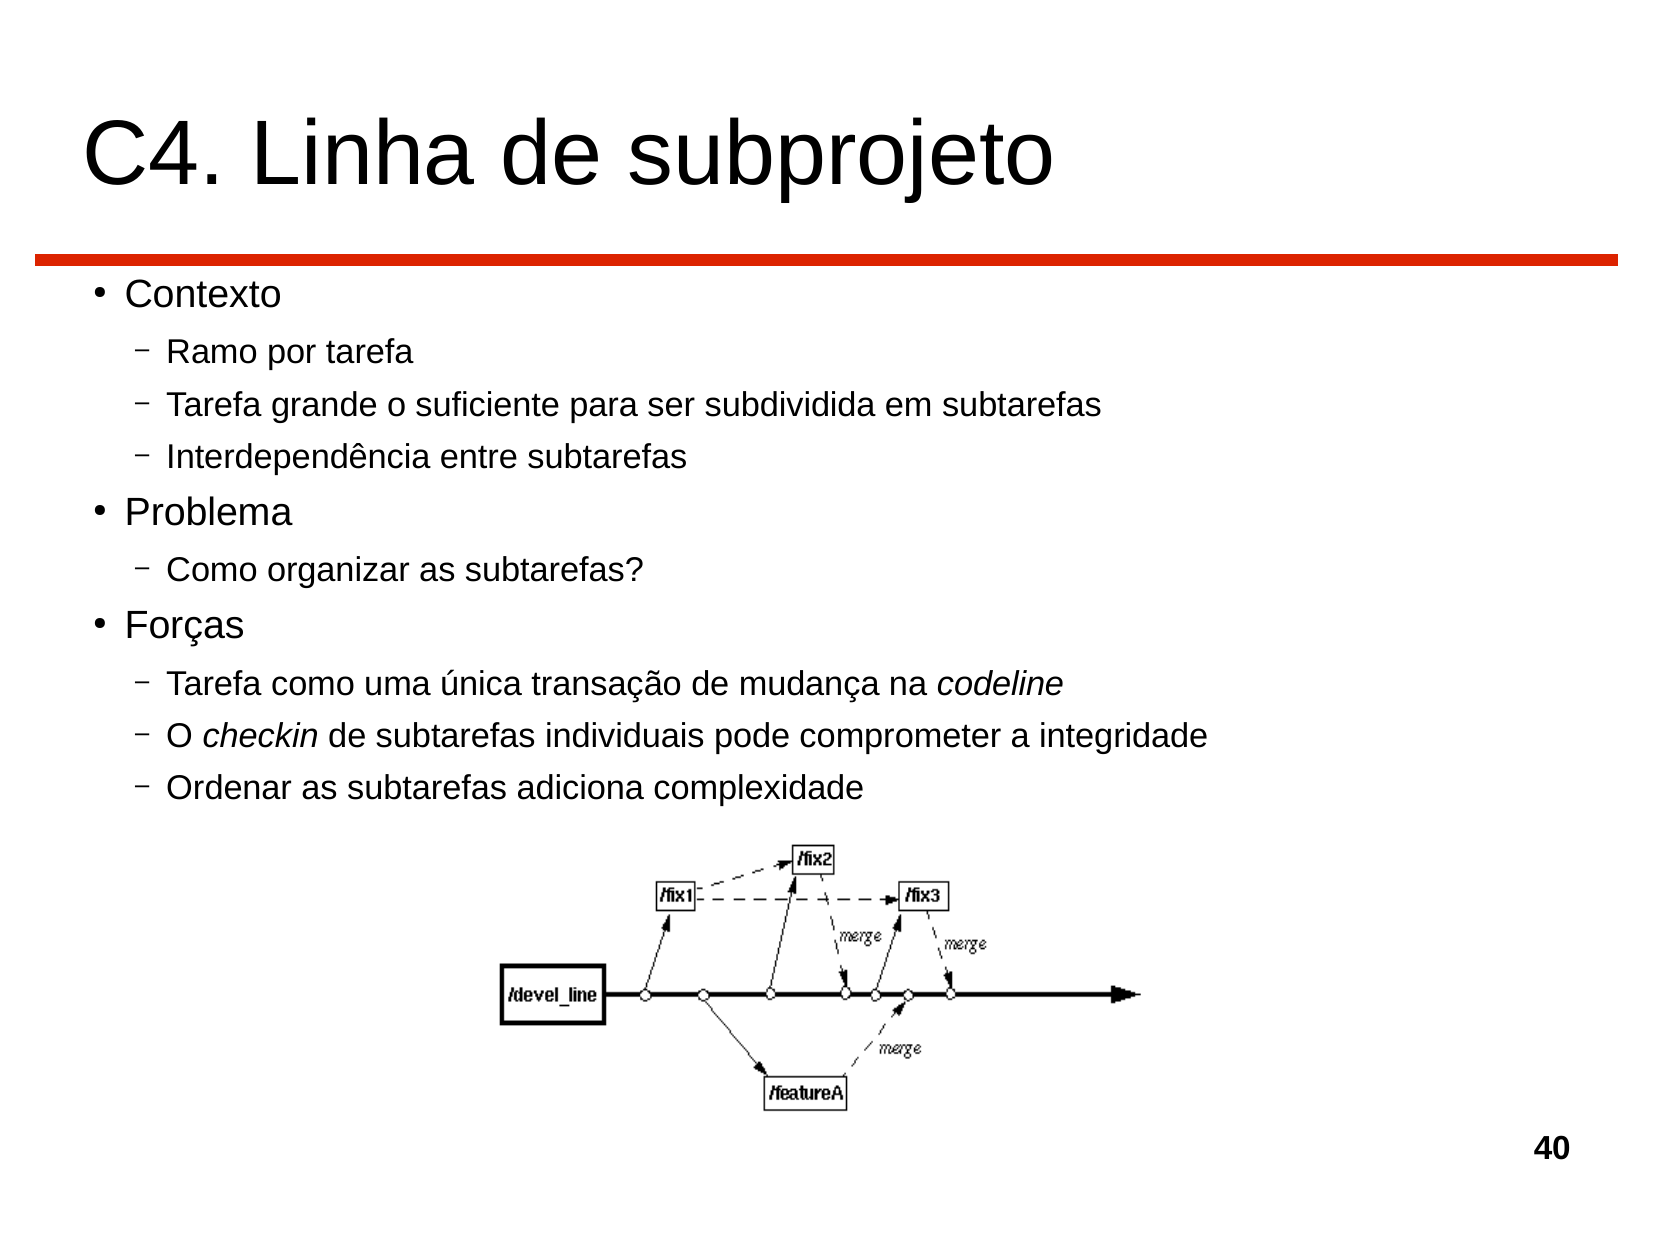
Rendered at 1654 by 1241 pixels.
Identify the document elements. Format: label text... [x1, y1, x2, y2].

picture [483, 826, 1158, 1123]
list Contexto Ramo por tarefa Tarefa grande o suficiente para ser subdividida em subtarefas Interdependência entre subtarefas Problema Como organizar as subtarefas? Forças Tarefa como uma única transação de mudança na codeline O checkin de subtarefas individuais pode comprometer a integridade Ordenar as subtarefas adiciona complexidade [82, 271, 1571, 815]
title C4. Linha de subprojeto [82, 49, 1571, 257]
